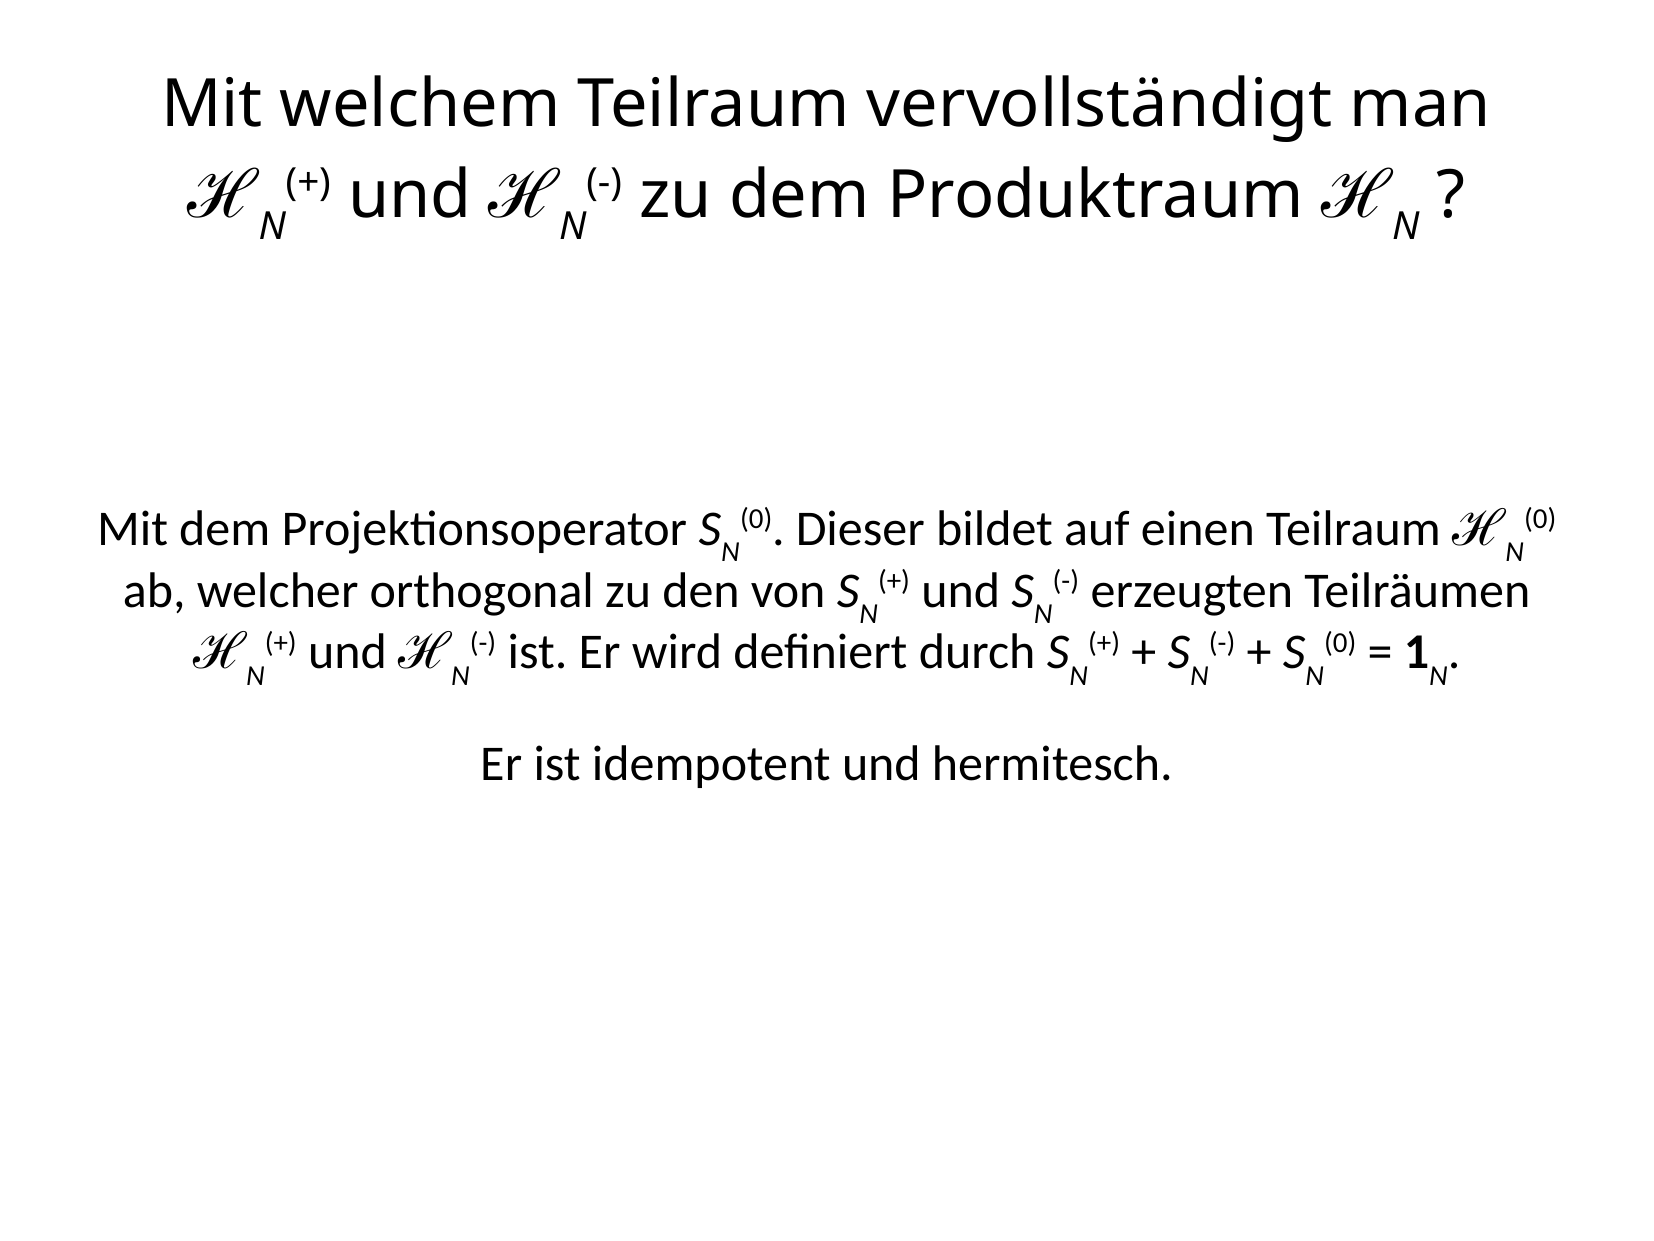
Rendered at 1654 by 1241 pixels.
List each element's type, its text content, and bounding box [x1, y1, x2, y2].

subtitle Mit dem Projektionsoperator SN(0). Dieser bildet auf einen Teilraum ℋN(0) ab, welcher orthogonal zu den von SN(+) und SN(-) erzeugten Teilräumen ℋN(+) und ℋN(-) ist. Er wird definiert durch SN(+) + SN(-) + SN(0) = 1N. Er ist idempotent und hermitesch. [82, 290, 1571, 1010]
title Mit welchem Teilraum vervollständigt man ℋN(+) und ℋN(-) zu dem Produktraum ℋN ? [82, 49, 1571, 257]
